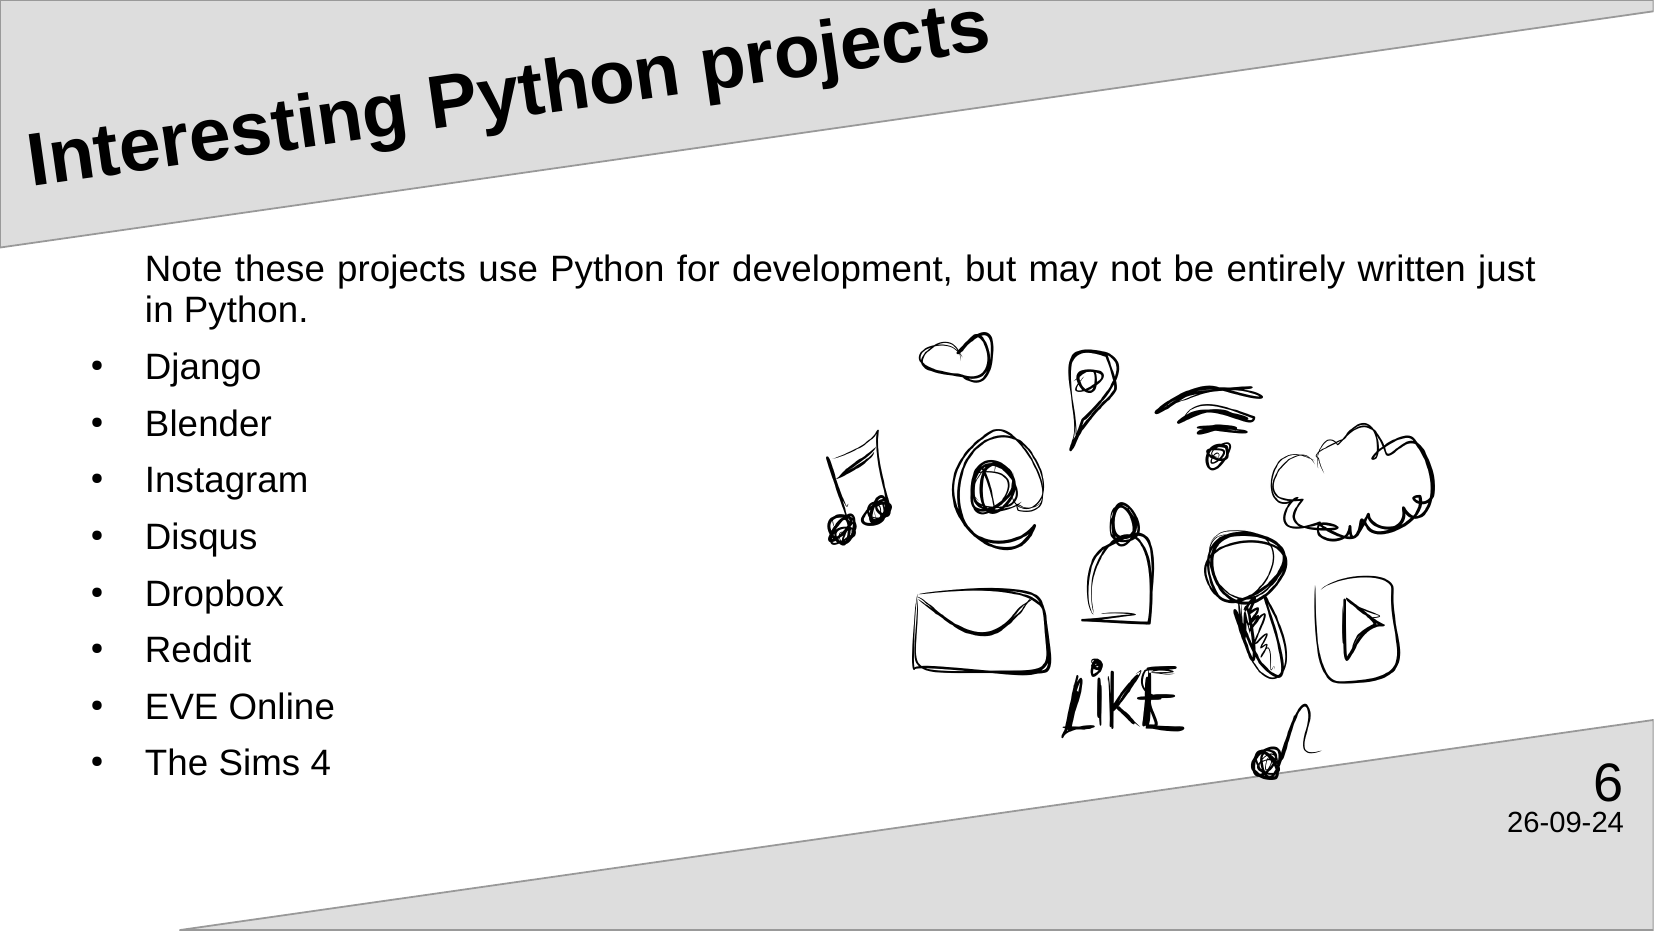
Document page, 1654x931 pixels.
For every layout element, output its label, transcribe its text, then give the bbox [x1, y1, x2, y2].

list Note these projects use Python for development, but may not be entirely written just in Python. Django Blender Instagram Disqus Dropbox Reddit EVE Online The Sims 4 [82, 248, 1538, 789]
title Interesting Python projects [16, 0, 1501, 239]
picture [826, 332, 1435, 781]
